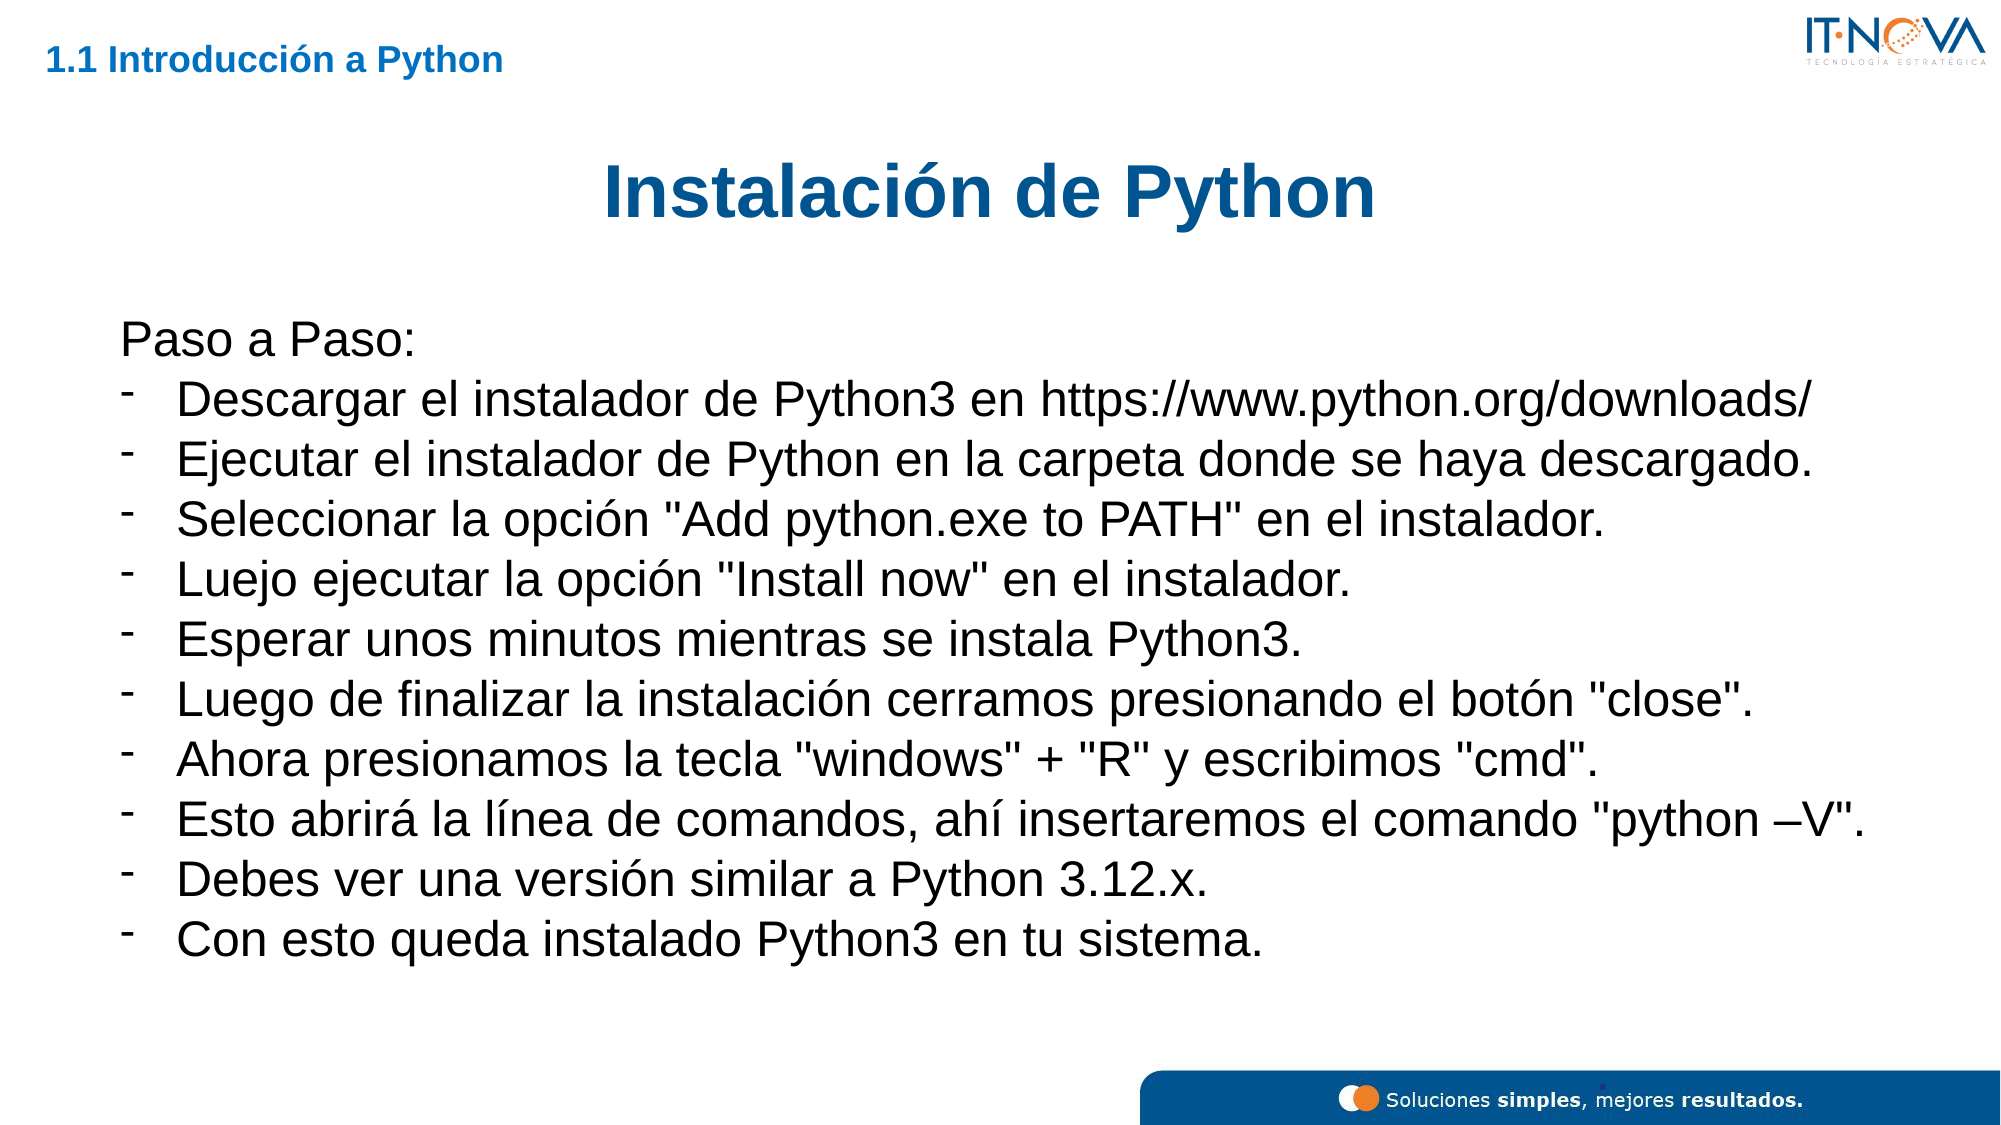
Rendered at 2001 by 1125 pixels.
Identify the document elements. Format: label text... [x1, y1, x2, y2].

text_box 1.1 Introducción a Python [30, 27, 548, 89]
text_box Instalación de Python [588, 135, 1414, 242]
text_box Paso a Paso: Descargar el instalador de Python3 en https://www.python.org/downloads/ Ejecutar el instalador de Python en la carpeta donde se haya descargado. Seleccionar la opción "Add python.exe to PATH" en el instalador. Luejo ejecutar la opción "Install now" en el instalador. Esperar unos minutos mientras se instala Python3. Luego de finalizar la instalación cerramos presionando el botón "close". Ahora presionamos la tecla "windows" + "R" y escribimos "cmd". Esto abrirá la línea de comandos, ahí insertaremos el comando "python –V". Debes ver una versión similar a Python 3.12.x. Con esto queda instalado Python3 en tu sistema. [104, 298, 1888, 981]
